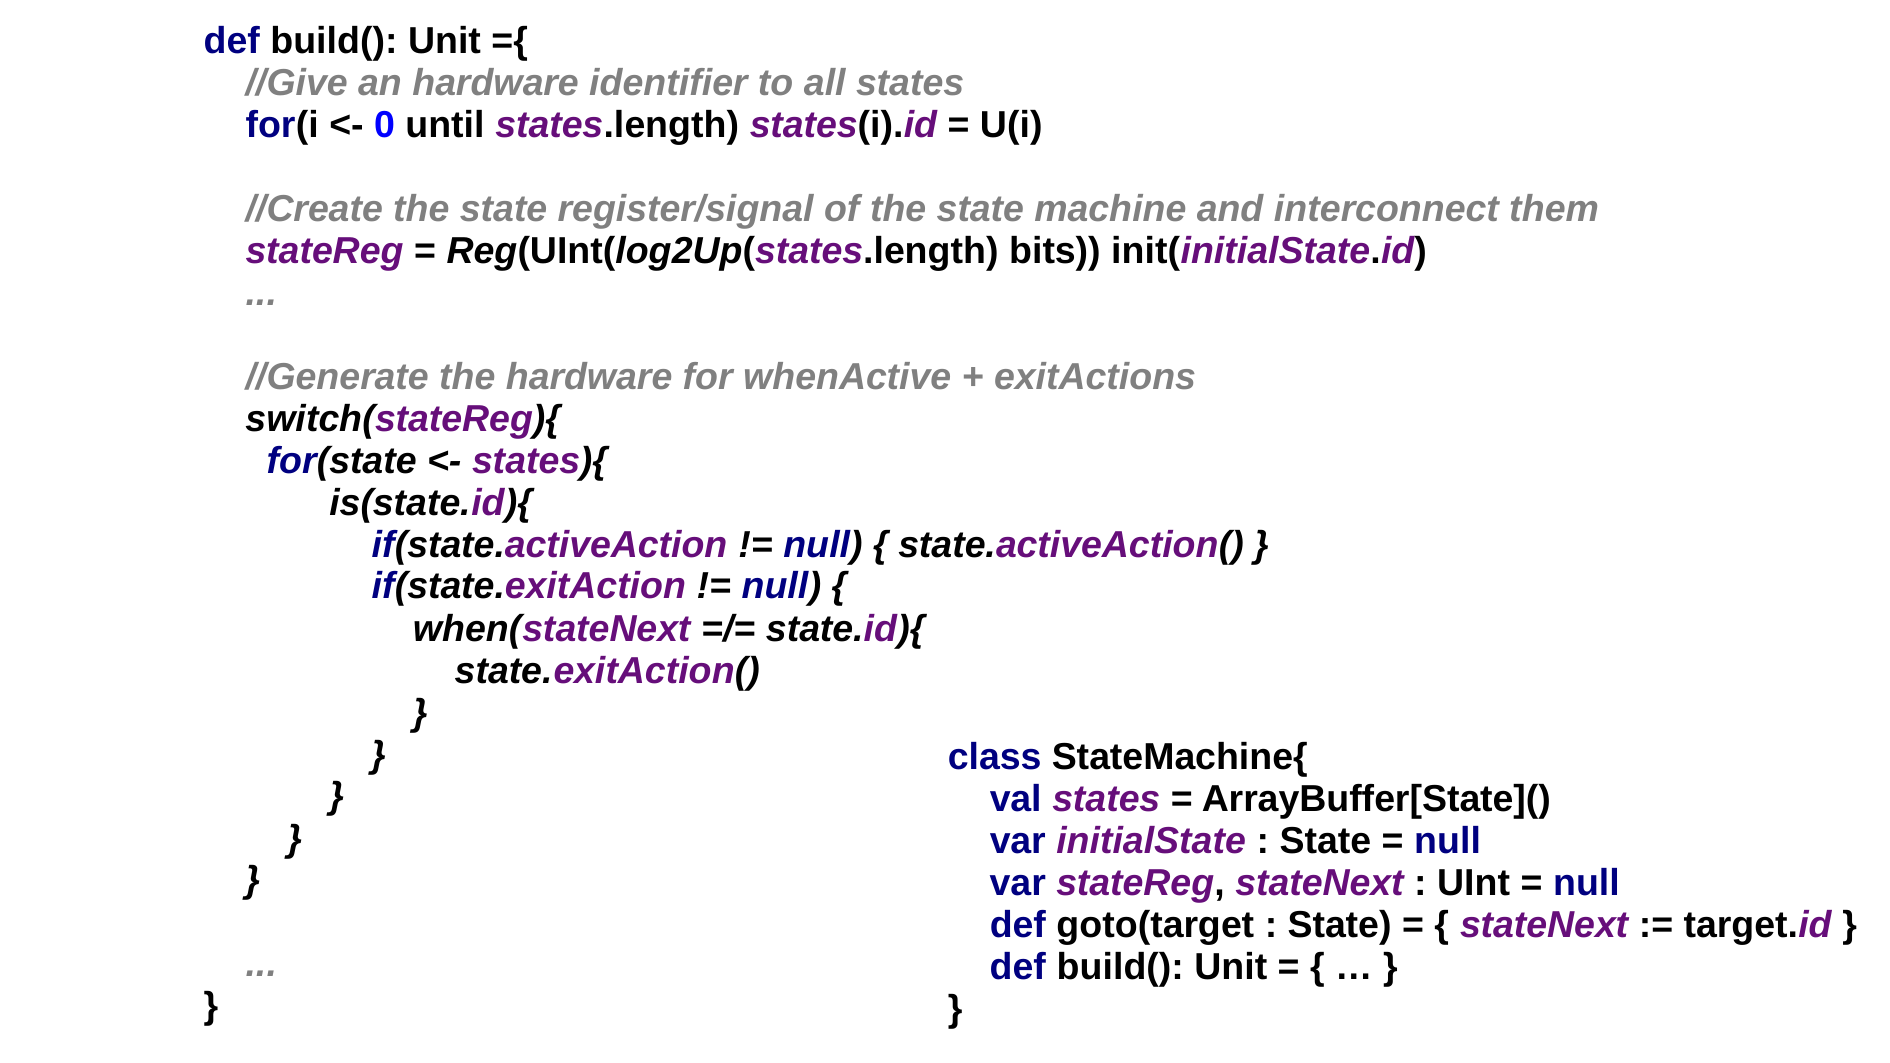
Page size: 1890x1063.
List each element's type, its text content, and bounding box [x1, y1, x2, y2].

text_box class StateMachine{ val states = ArrayBuffer[State]() var initialState : State = null var stateReg, stateNext : UInt = null def goto(target : State) = { stateNext := target.id } def build(): Unit = { … } } [933, 727, 1890, 1046]
text_box def build(): Unit ={ //Give an hardware identifier to all states for(i <- 0 until states.length) states(i).id = U(i) //Create the state register/signal of the state machine and interconnect them stateReg = Reg(UInt(log2Up(states.length) bits)) init(initialState.id) ... //Generate the hardware for whenActive + exitActions switch(stateReg){ for(state <- states){ is(state.id){ if(state.activeAction != null) { state.activeAction() } if(state.exitAction != null) { when(stateNext =/= state.id){ state.exitAction() } } } } } ... } [188, 11, 1678, 1061]
